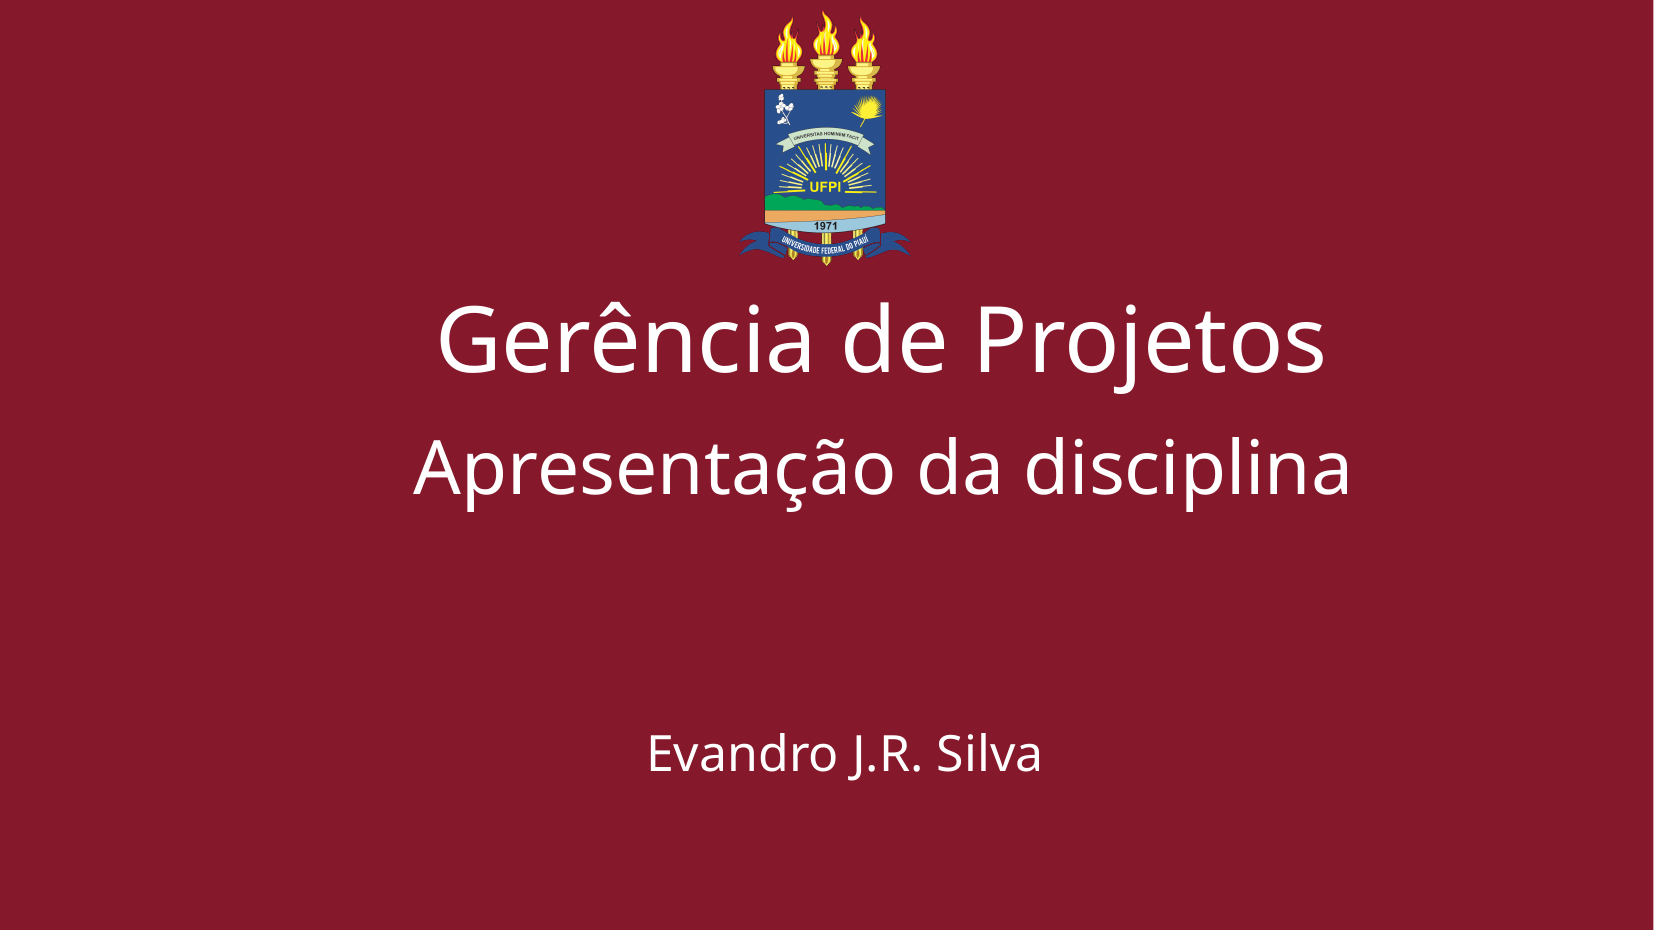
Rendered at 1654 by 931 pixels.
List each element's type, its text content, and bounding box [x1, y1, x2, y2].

text_box Evandro J.R. Silva [631, 716, 1023, 789]
text_box Gerência de Projetos [420, 277, 1234, 397]
picture [711, 11, 942, 276]
text_box Apresentação da disciplina [399, 414, 1255, 516]
